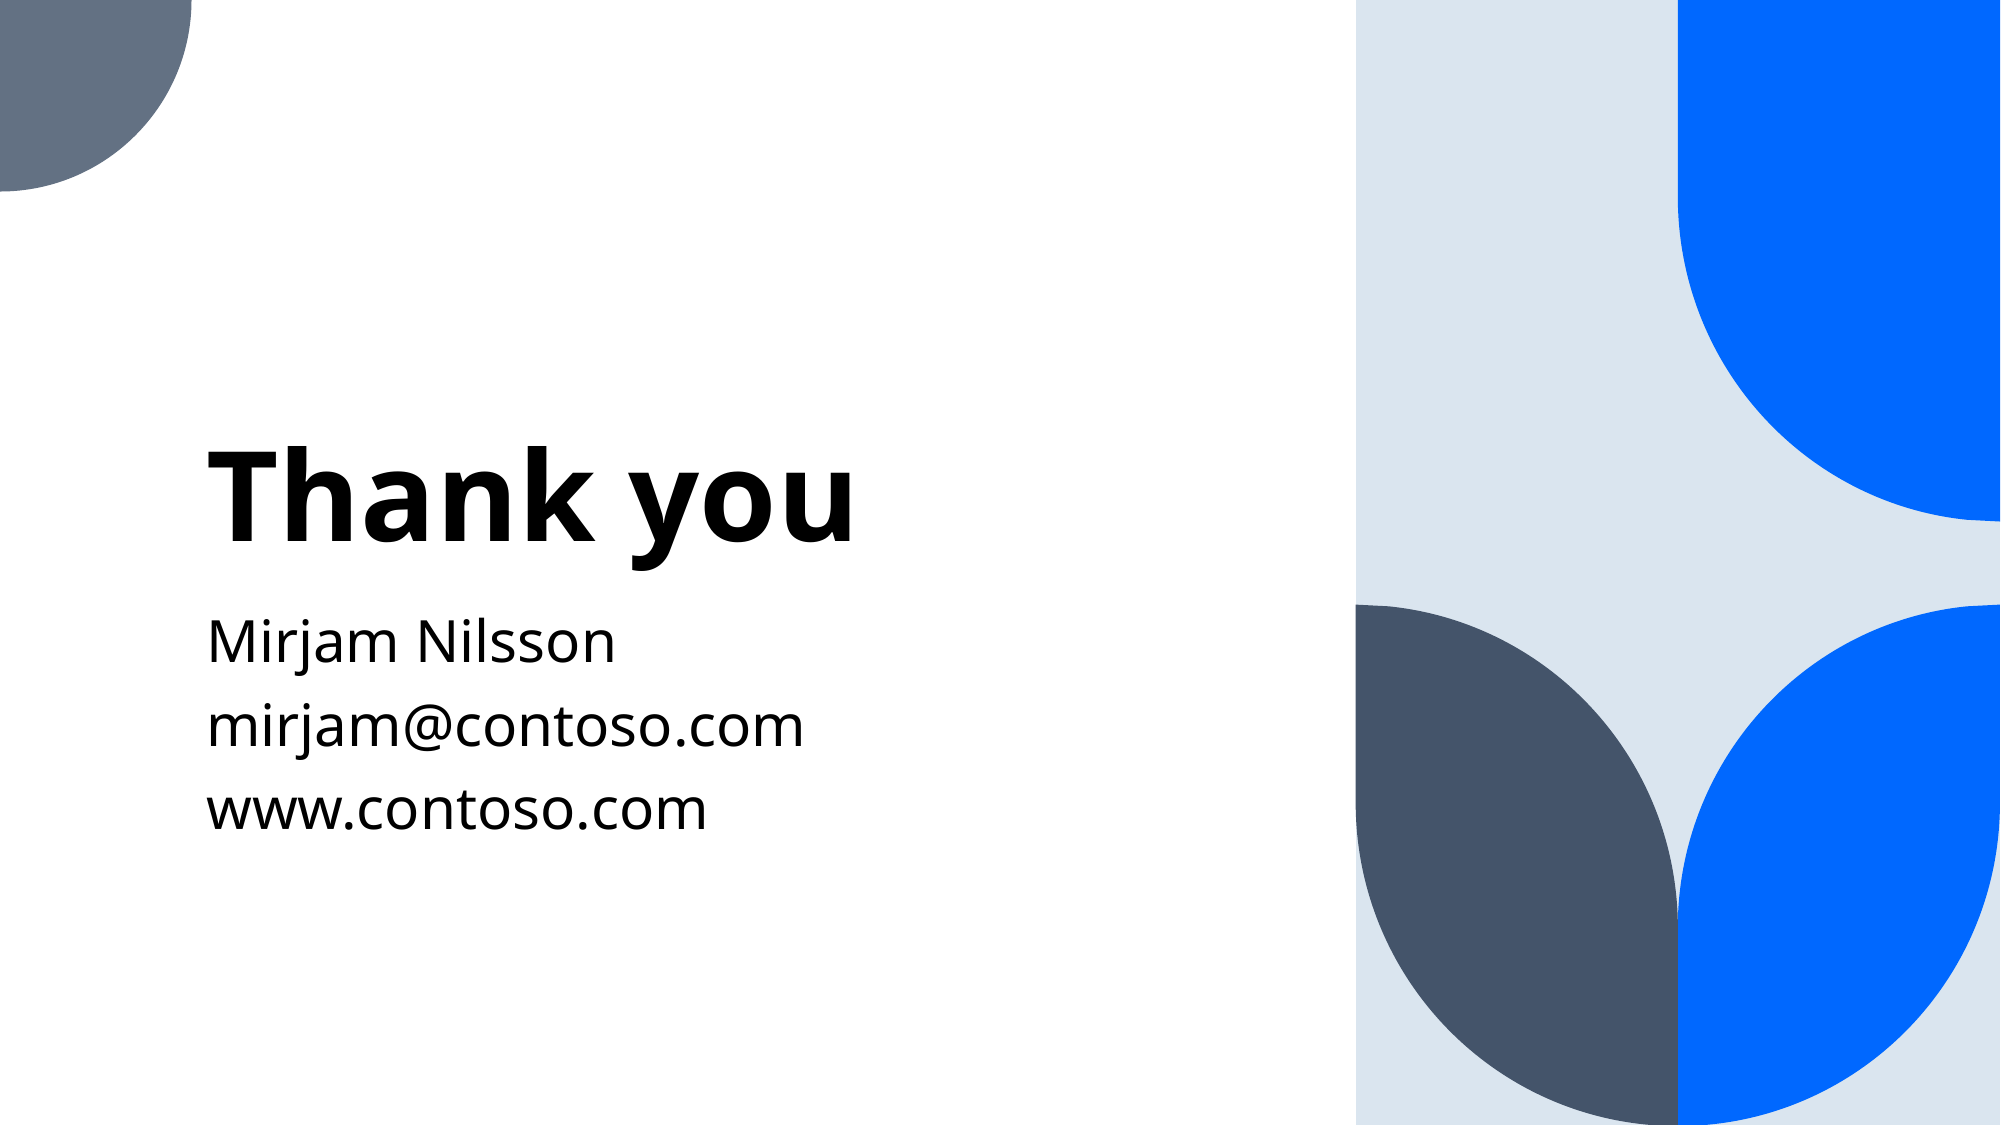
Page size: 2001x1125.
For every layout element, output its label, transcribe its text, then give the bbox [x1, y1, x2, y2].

subtitle Mirjam Nilsson​ mirjam@contoso.com www.contoso.com [191, 604, 1212, 1084]
title Thank you [191, 41, 1212, 576]
